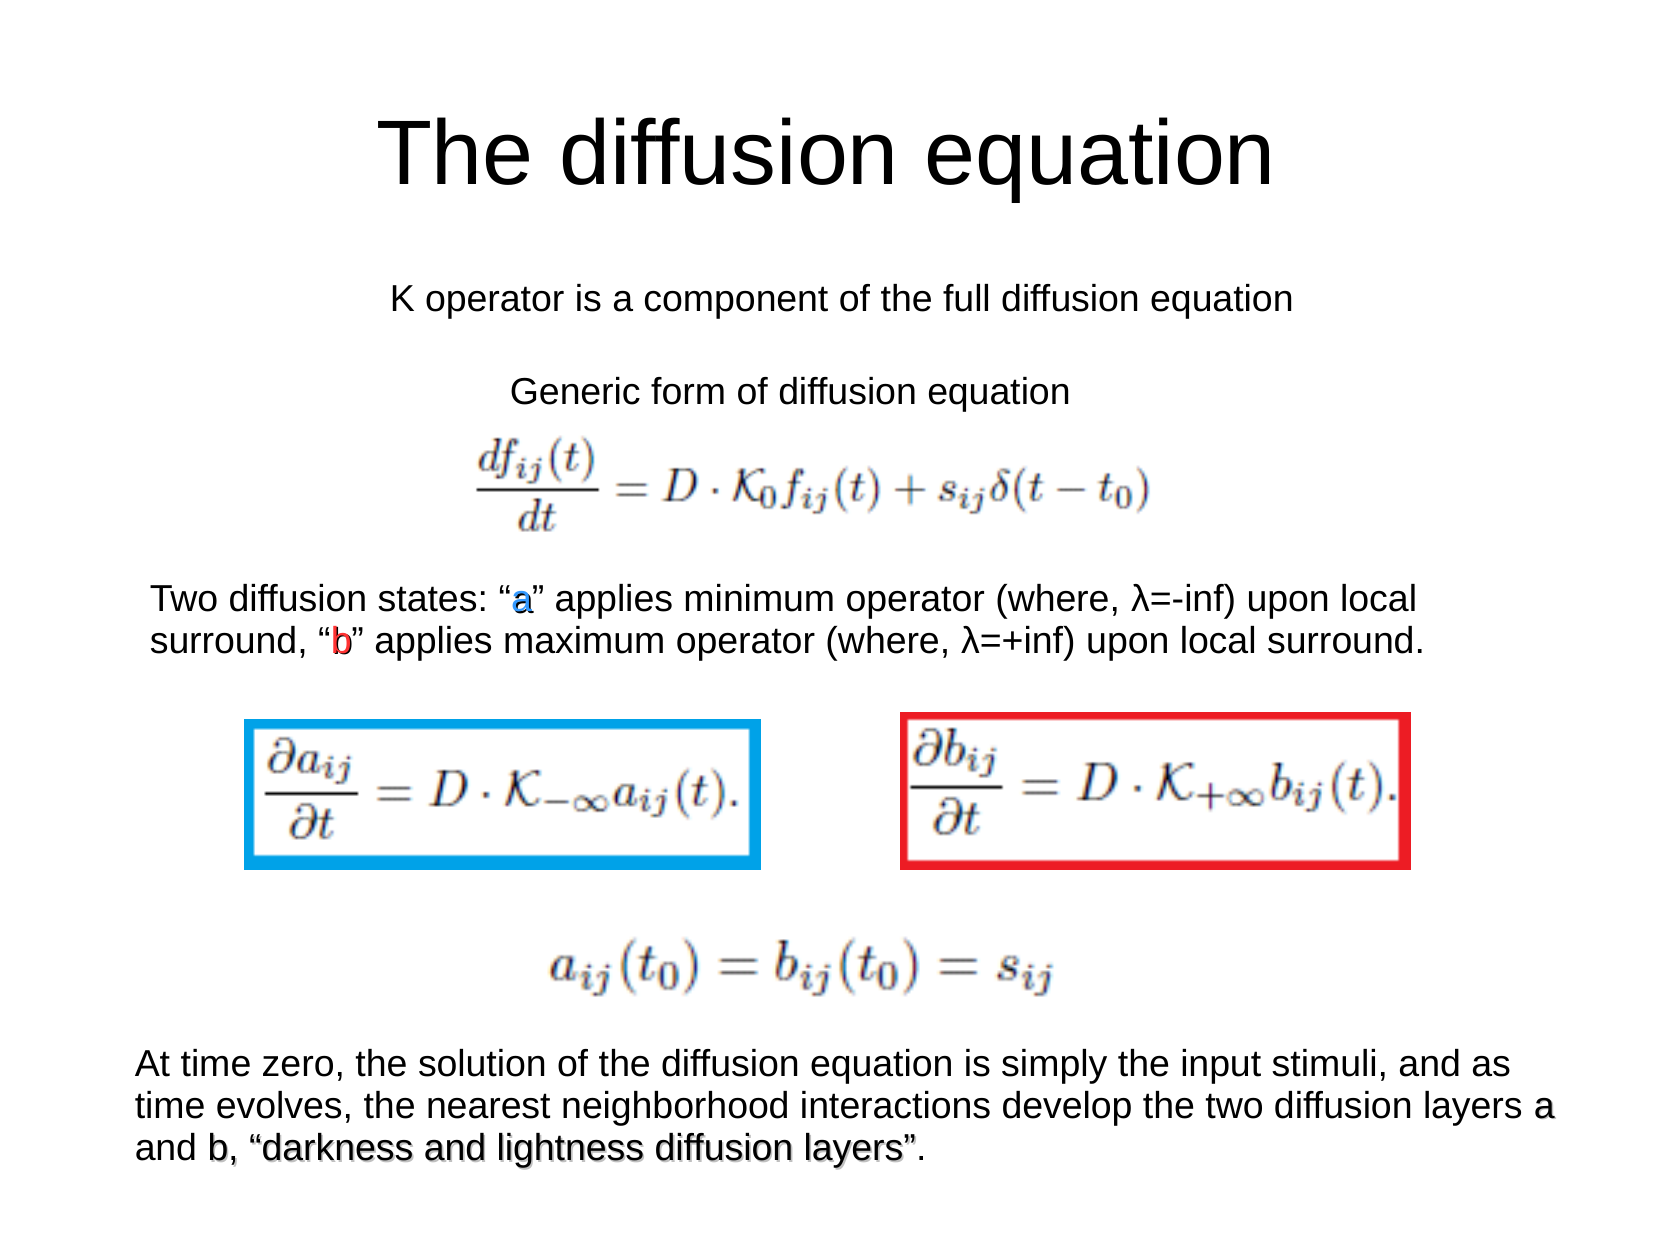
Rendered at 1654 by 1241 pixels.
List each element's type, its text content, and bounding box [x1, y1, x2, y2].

picture [900, 712, 1411, 871]
title The diffusion equation [82, 49, 1571, 257]
text_box K operator is a component of the full diffusion equation [375, 270, 1309, 327]
text_box Generic form of diffusion equation [495, 363, 1246, 421]
text_box Two diffusion states: “a” applies minimum operator (where, λ=-inf) upon local surround, “b” applies maximum operator (where, λ=+inf) upon local surround. [135, 570, 1561, 753]
text_box At time zero, the solution of the diffusion equation is simply the input stimuli, and as time evolves, the nearest neighborhood interactions develop the two diffusion layers a and b, “darkness and lightness diffusion layers”. [120, 1035, 1576, 1201]
picture [540, 929, 1072, 1003]
picture [450, 419, 1185, 547]
picture [254, 729, 749, 856]
